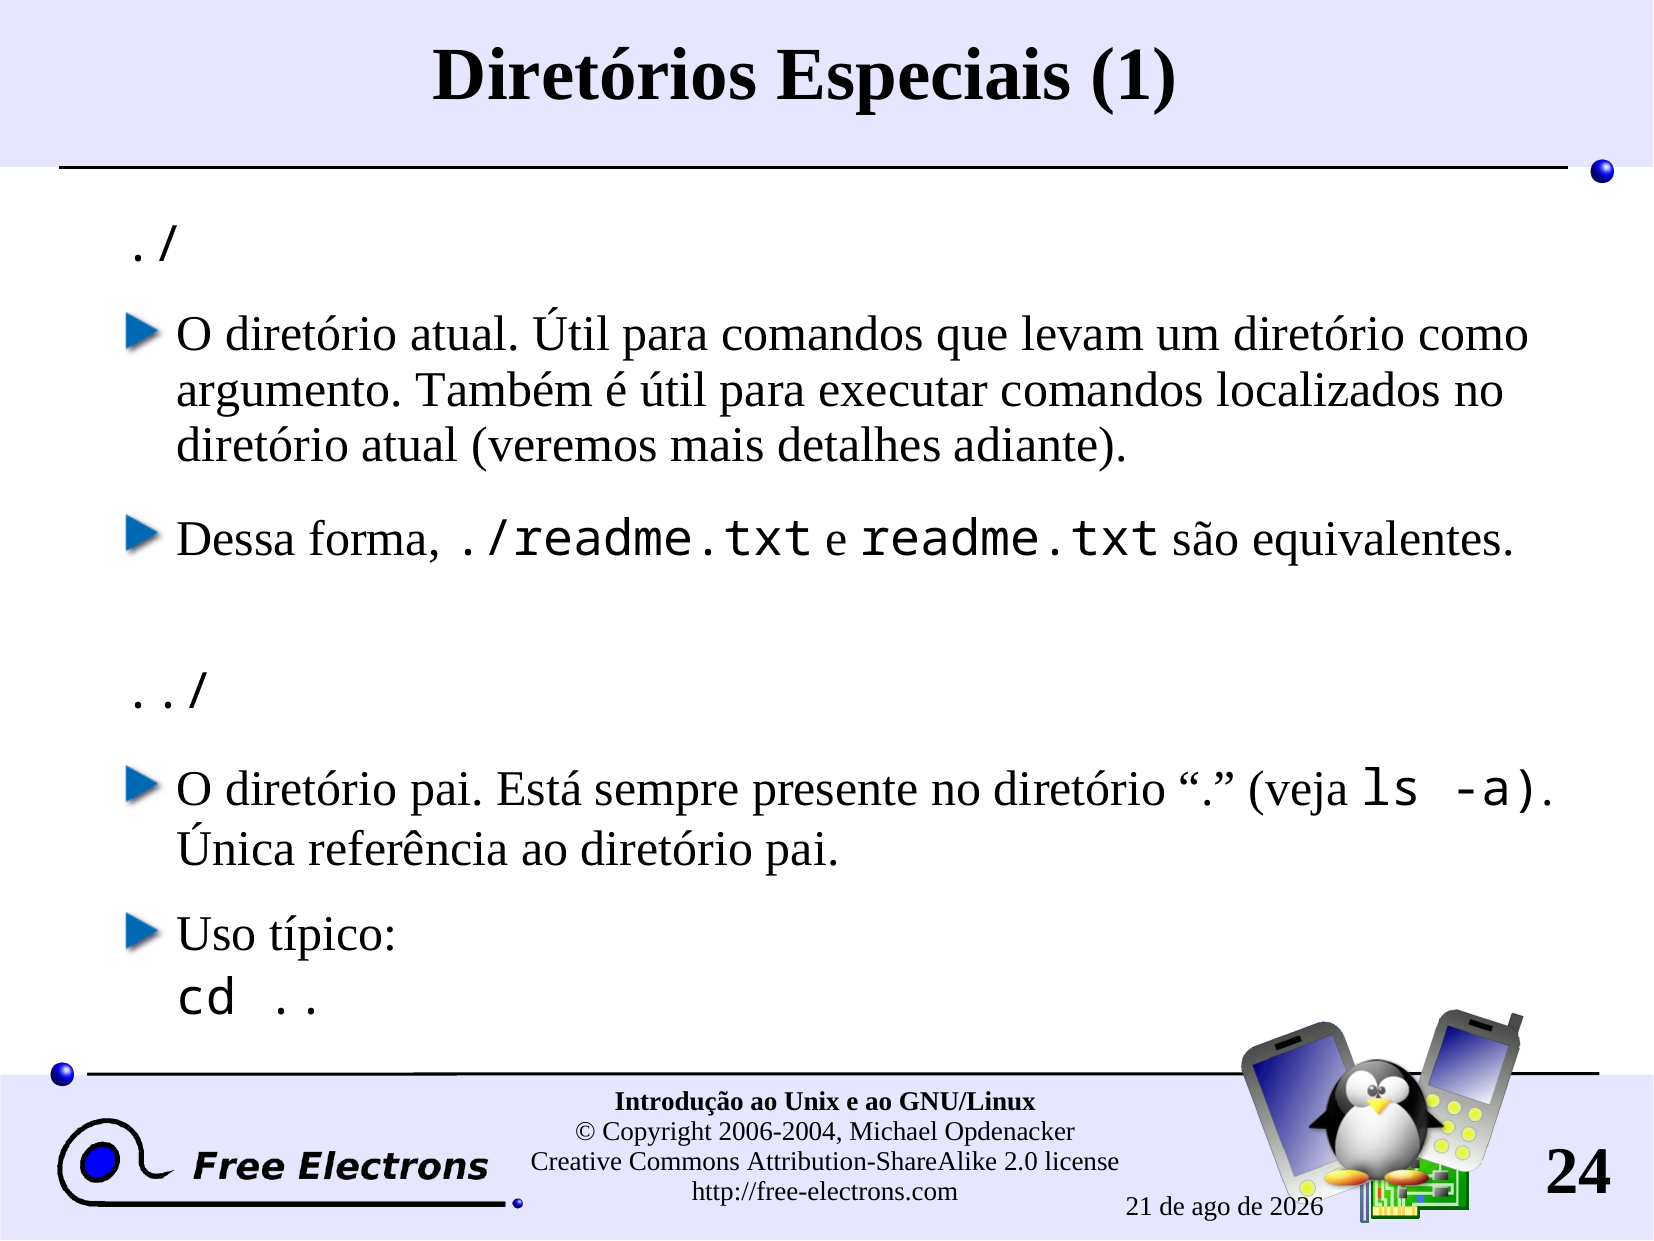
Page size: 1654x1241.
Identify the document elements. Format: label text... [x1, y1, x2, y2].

picture [50, 1107, 527, 1216]
picture [1274, 1183, 1475, 1241]
list ./ O diretório atual. Útil para comandos que levam um diretório como argumento. Também é útil para executar comandos localizados no diretório atual (veremos mais detalhes adiante). Dessa forma, ./readme.txt e readme.txt são equivalentes. ../ O diretório pai. Está sempre presente no diretório “.” (veja ls -a). Única referência ao diretório pai. Uso típico: cd .. [105, 208, 1598, 1183]
title Diretórios Especiais (1) [60, 25, 1551, 124]
picture [1286, 1198, 1293, 1214]
